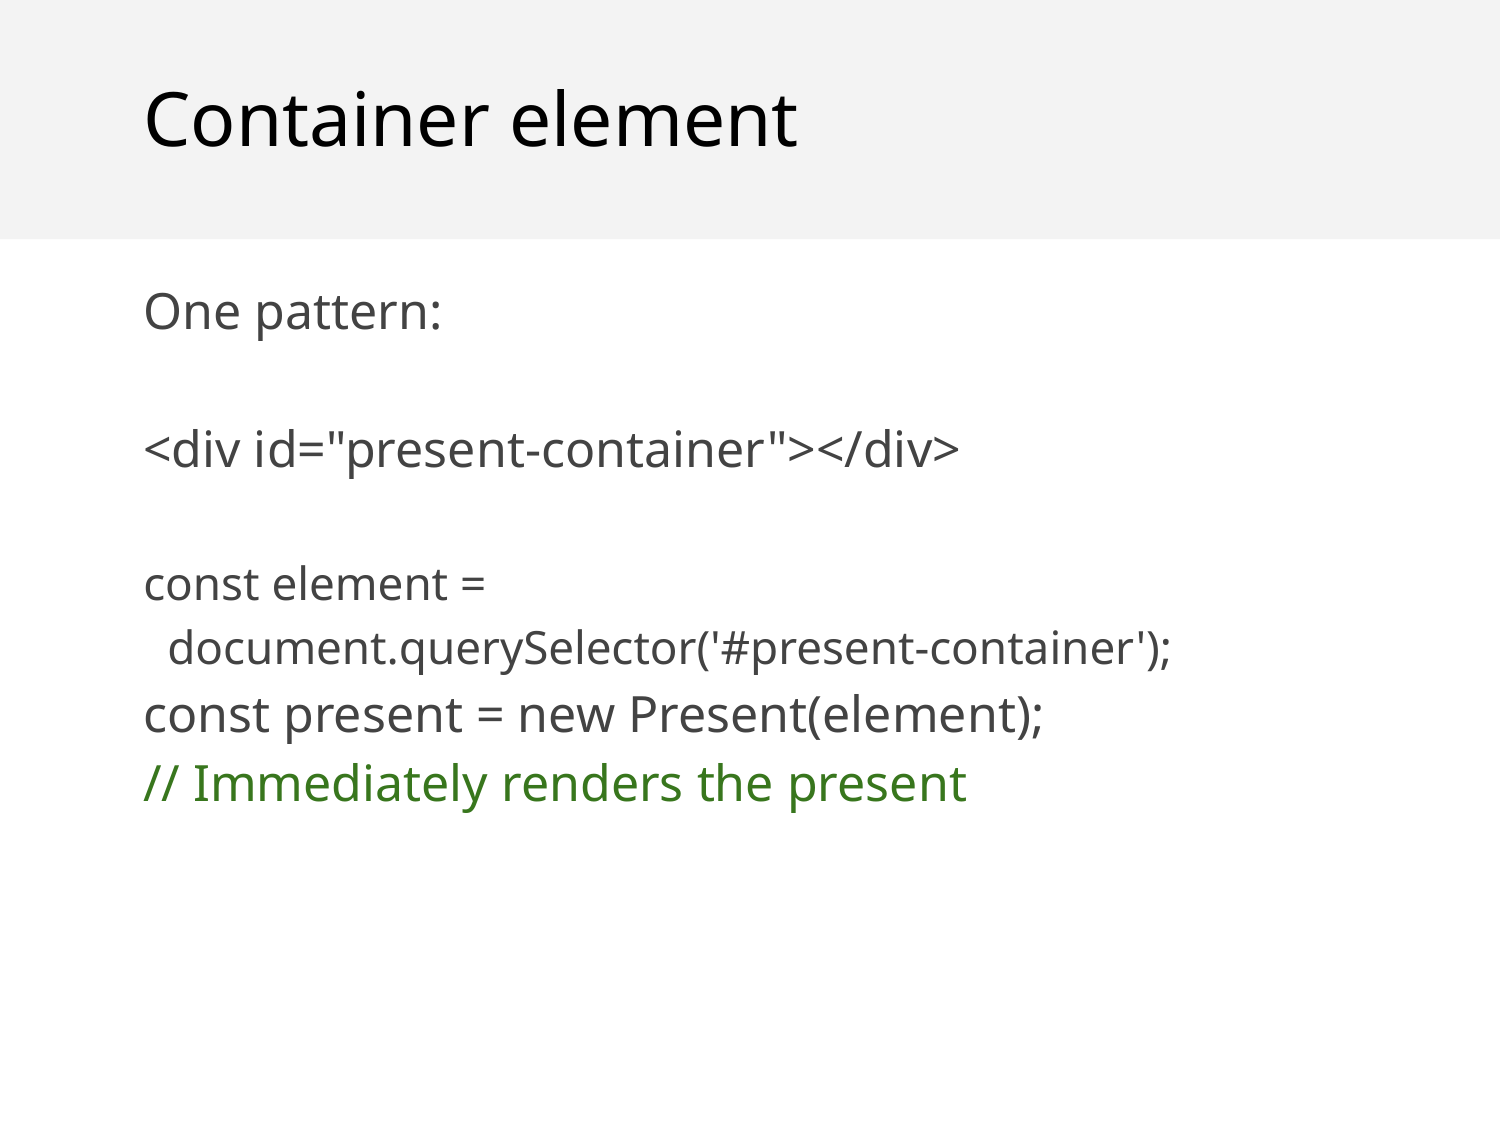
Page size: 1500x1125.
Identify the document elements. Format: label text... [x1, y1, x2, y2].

title Container element [128, 56, 1372, 183]
list One pattern: <div id="present-container"></div> const element = document.querySelector('#present-container'); const present = new Present(element); // Immediately renders the present [128, 255, 1372, 1004]
